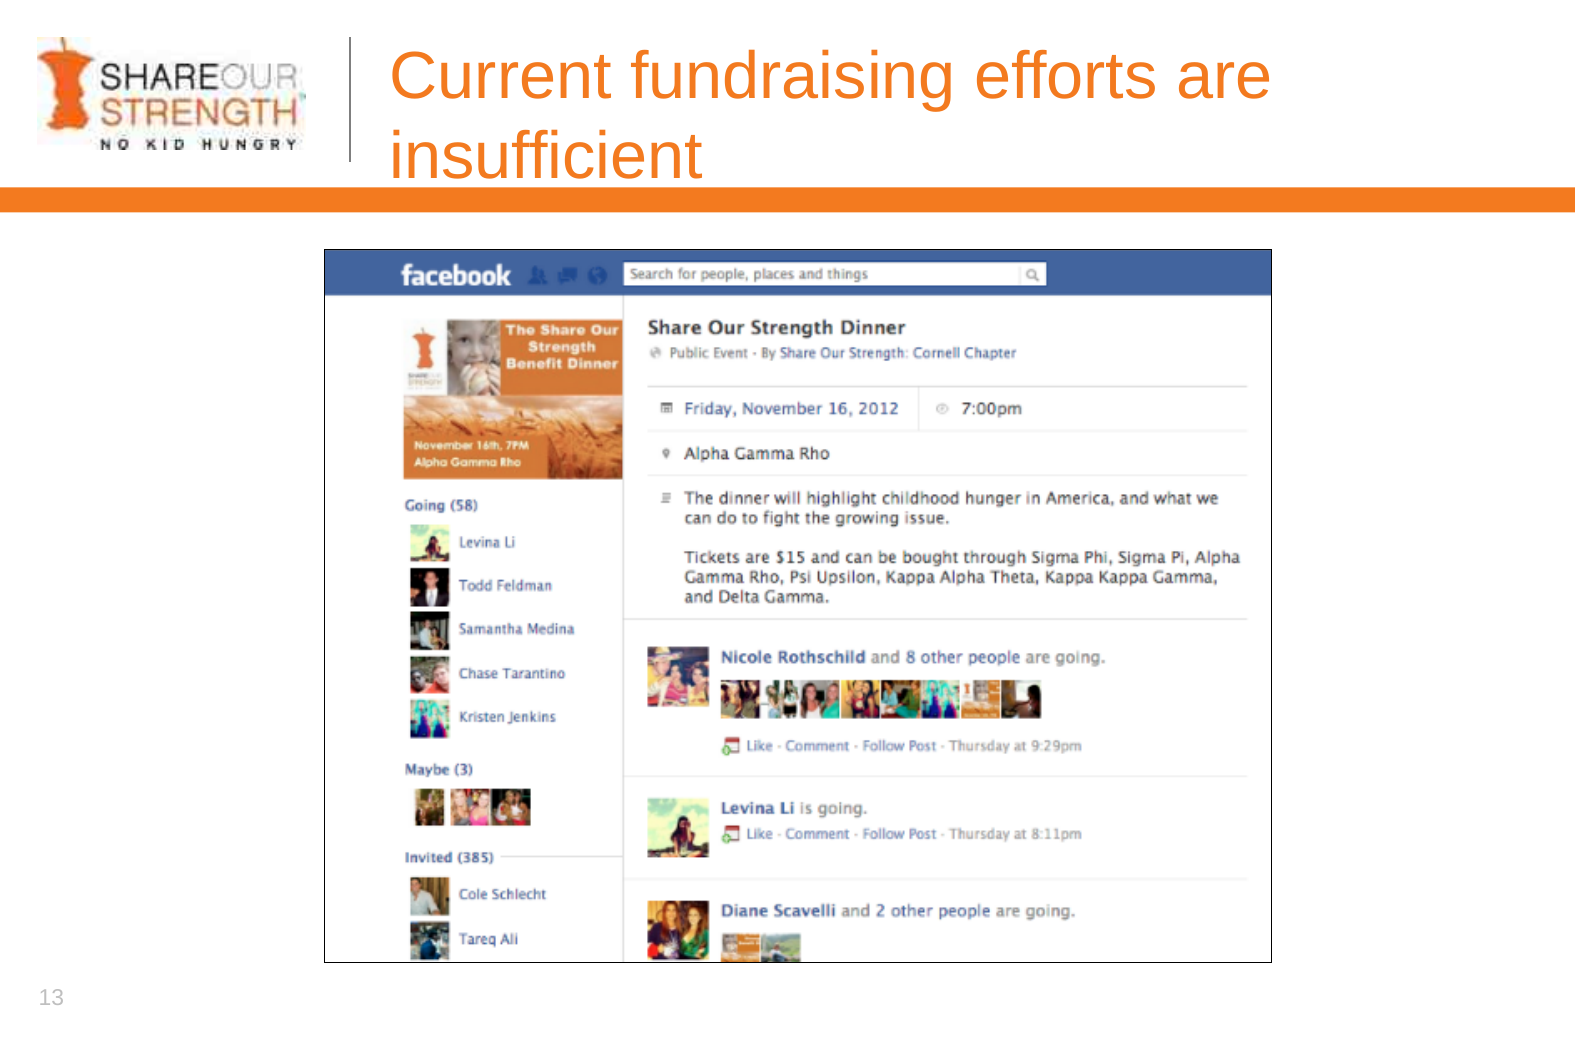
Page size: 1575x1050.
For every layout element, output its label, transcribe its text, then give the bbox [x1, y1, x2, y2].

title Current fundraising efforts are insufficient [375, 24, 1513, 175]
picture [37, 37, 306, 150]
picture [324, 249, 1272, 963]
